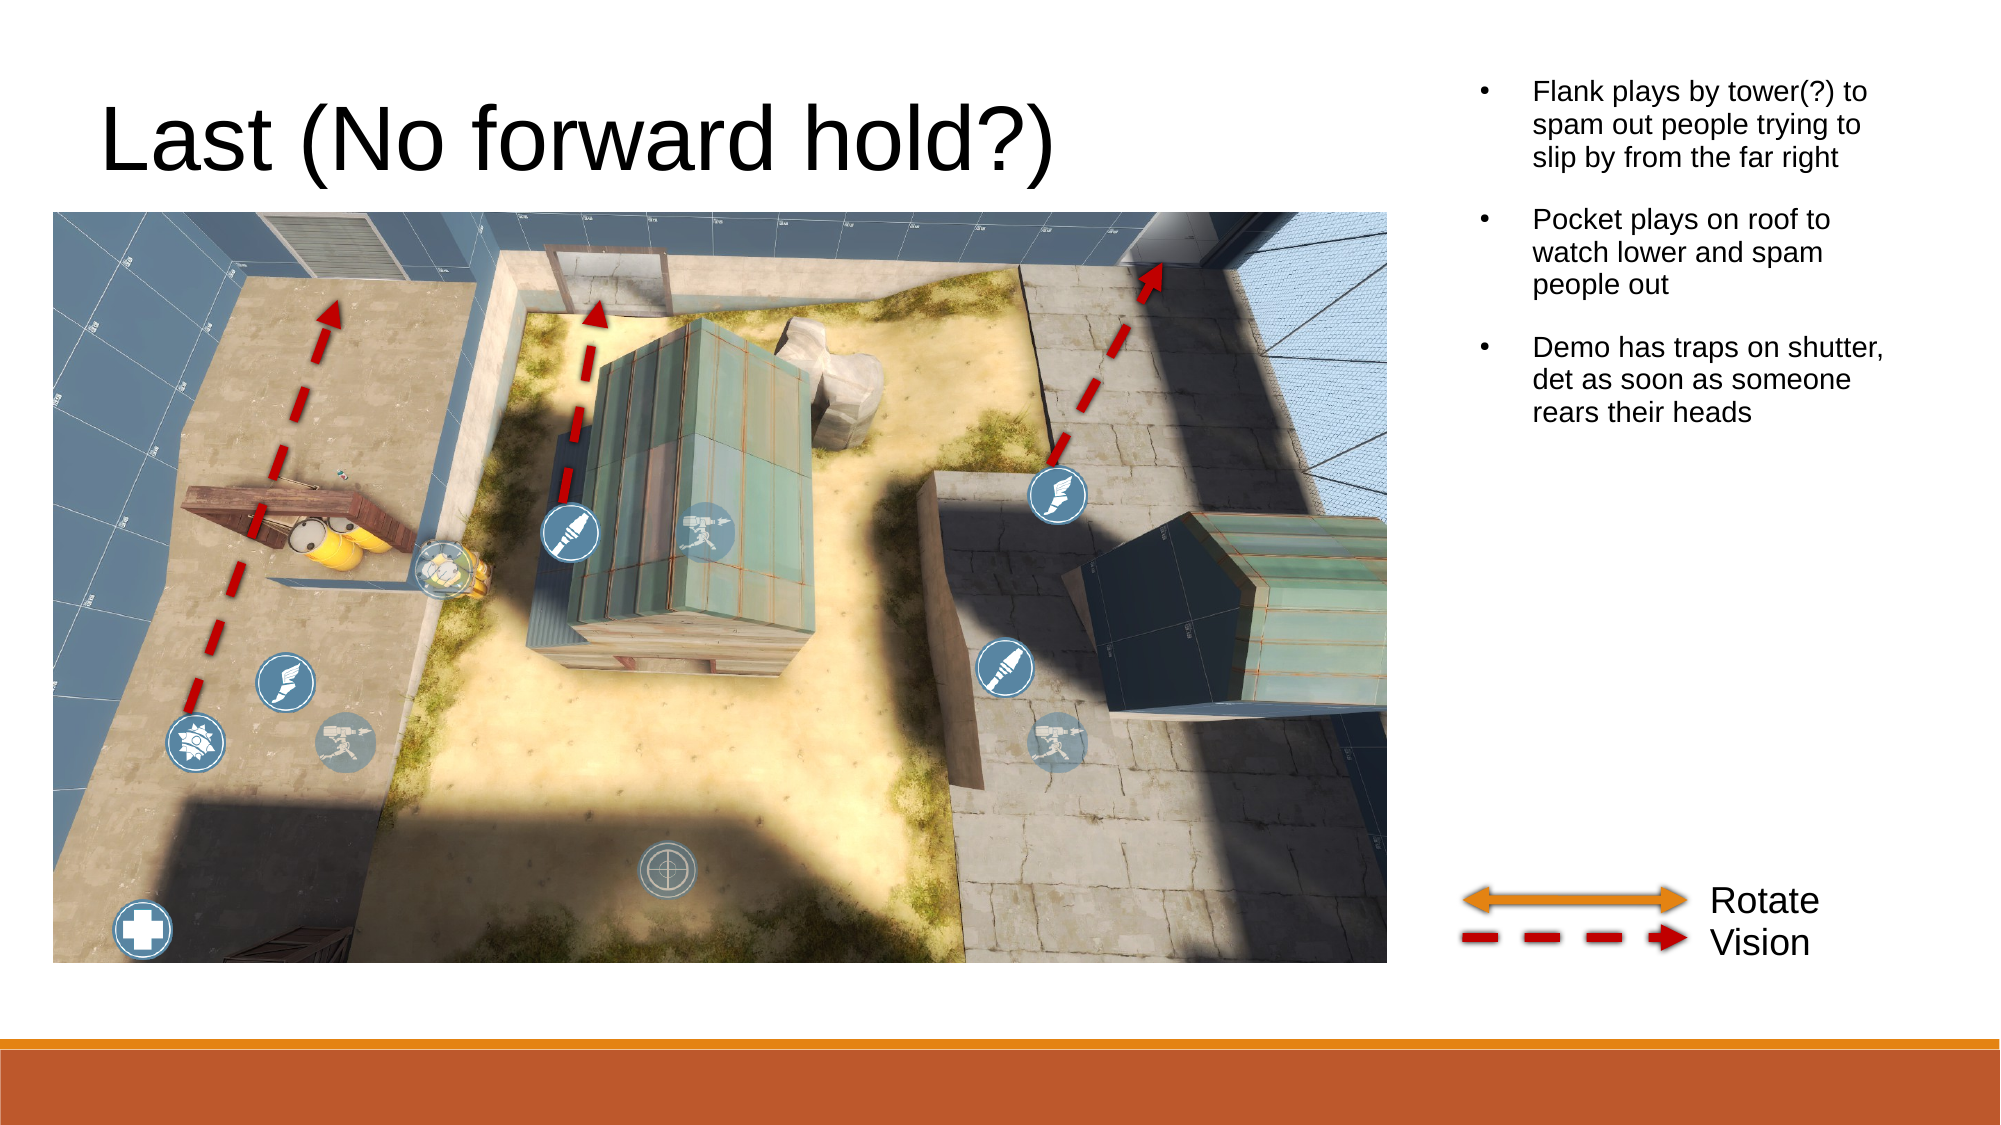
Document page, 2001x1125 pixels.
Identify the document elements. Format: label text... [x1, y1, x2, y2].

text_box Rotate Vision [1695, 872, 1835, 971]
title Last (No forward hold?) [99, 44, 1900, 233]
picture [53, 212, 1387, 963]
list Flank plays by tower(?) to spam out people trying to slip by from the far right Pocket plays on roof to watch lower and spam people out Demo has traps on shutter, det as soon as someone rears their heads [1461, 75, 1900, 863]
